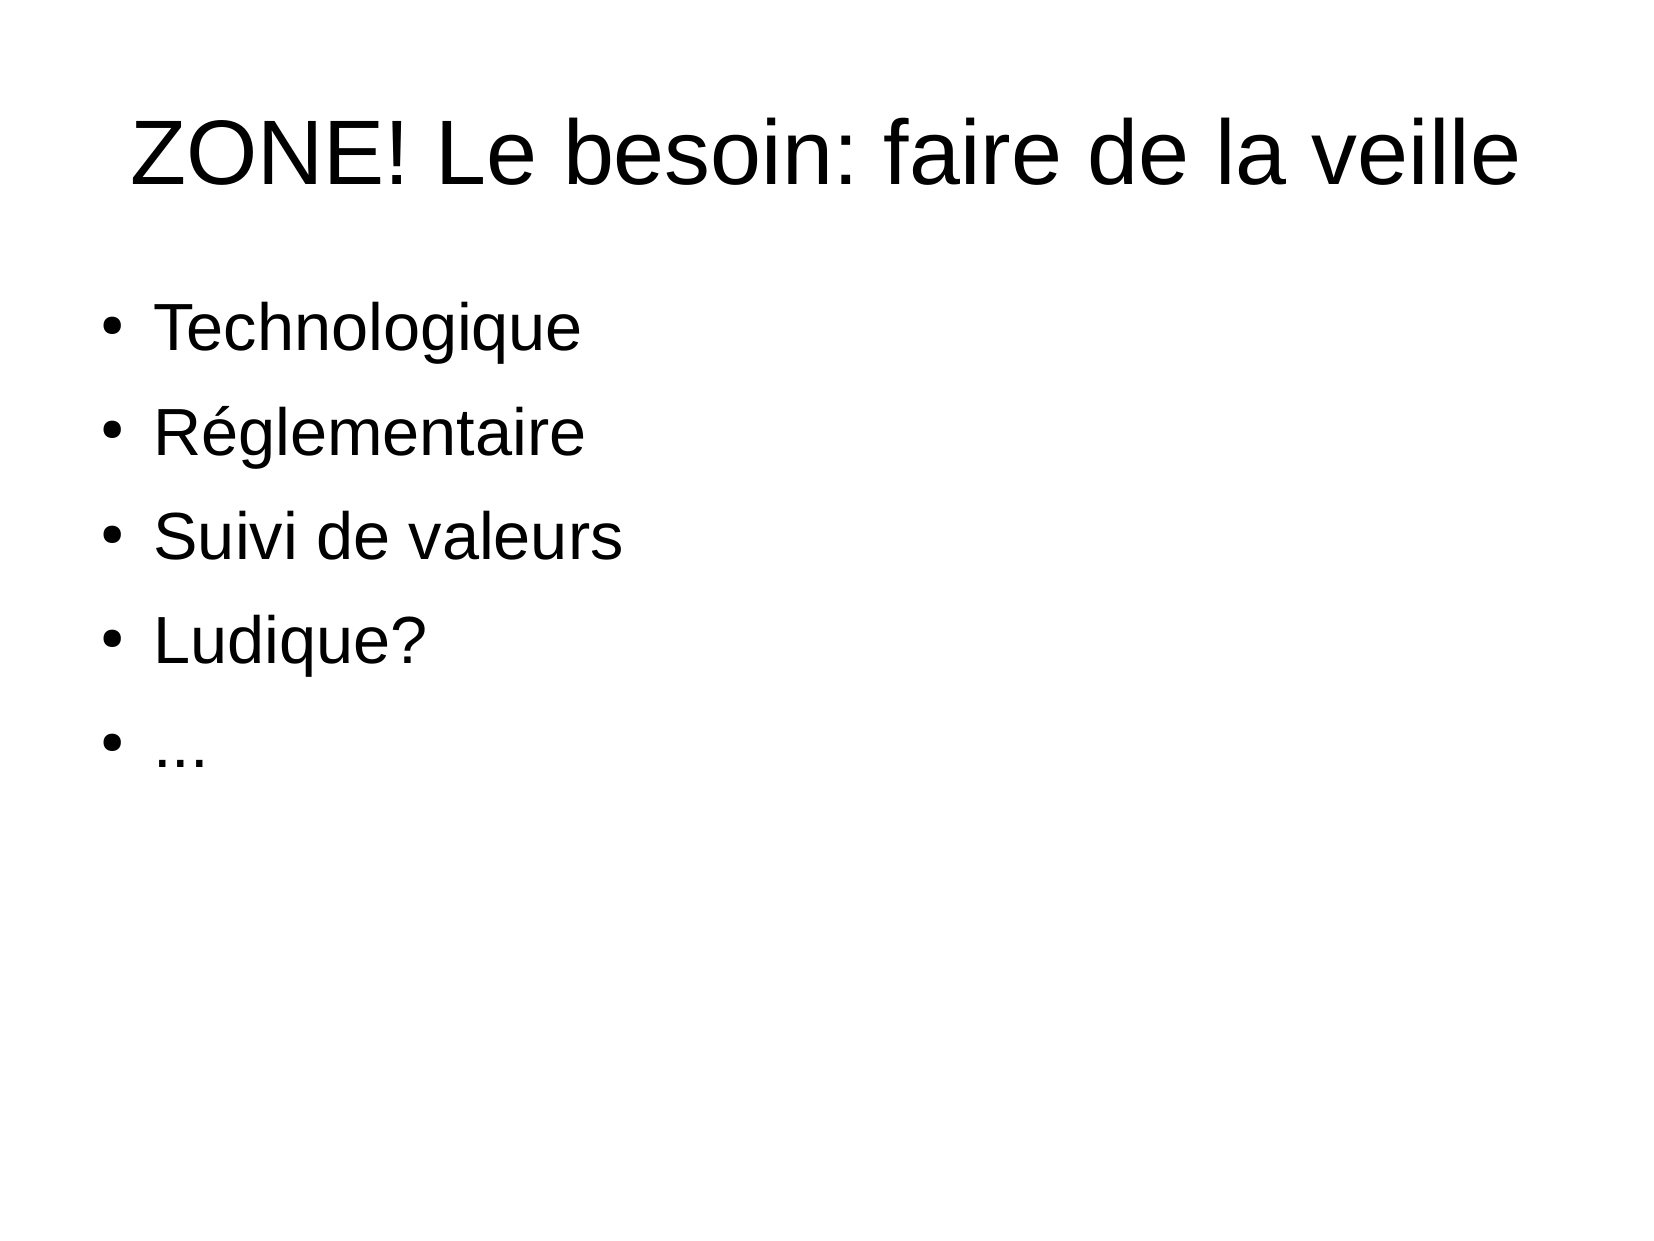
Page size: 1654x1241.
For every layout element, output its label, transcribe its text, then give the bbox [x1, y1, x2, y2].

list Technologique Réglementaire Suivi de valeurs Ludique? ... [82, 290, 1538, 1010]
title ZONE! Le besoin: faire de la veille [82, 49, 1571, 257]
